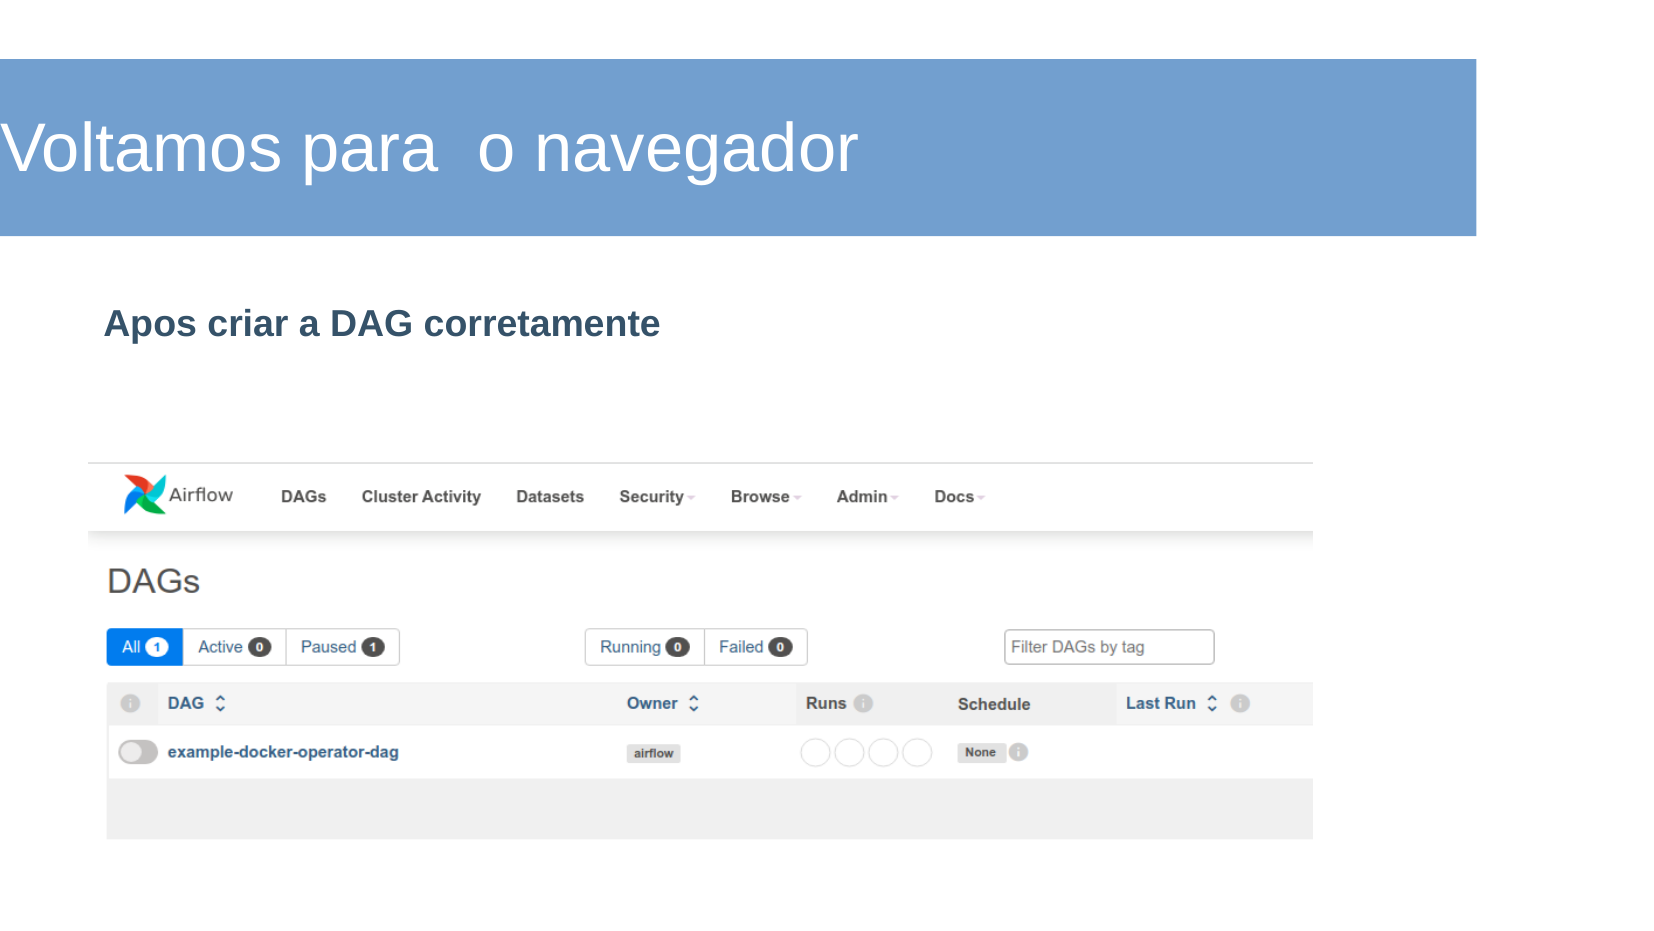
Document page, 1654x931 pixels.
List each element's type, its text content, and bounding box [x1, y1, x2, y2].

text_box Apos criar a DAG corretamente [88, 295, 1182, 414]
picture [88, 457, 1313, 857]
title Voltamos para o navegador [0, 59, 1477, 237]
